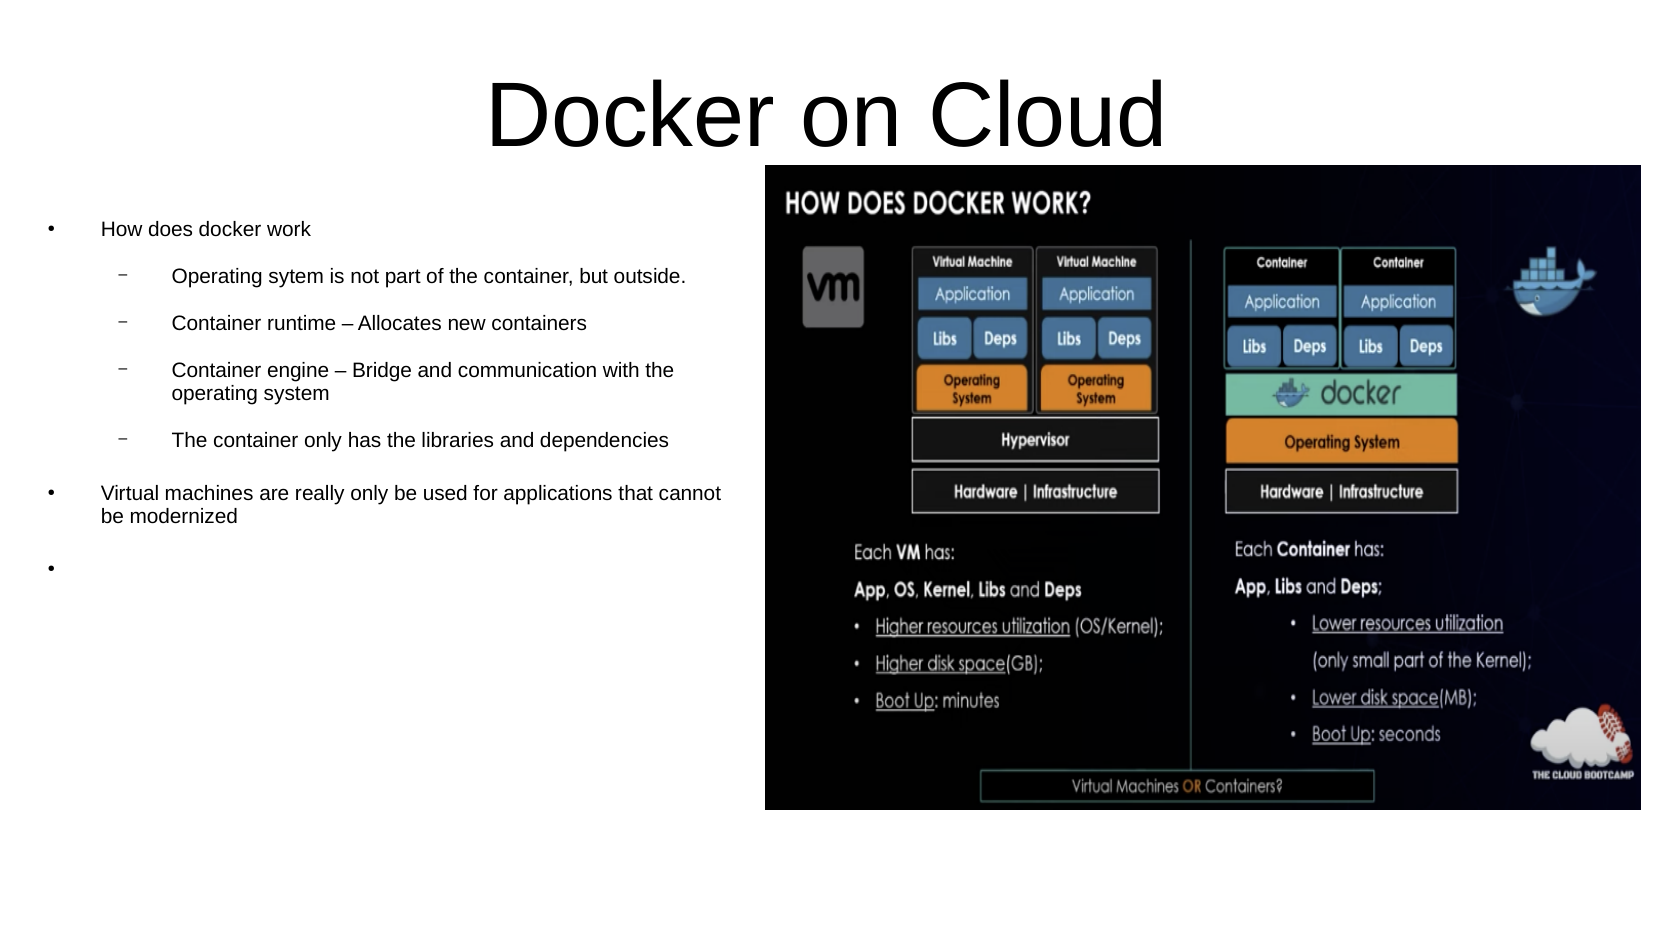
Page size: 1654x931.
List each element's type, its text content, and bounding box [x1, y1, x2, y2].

picture [765, 165, 1641, 811]
title Docker on Cloud [82, 37, 1571, 193]
list How does docker work Operating sytem is not part of the container, but outside. Container runtime – Allocates new containers Container engine – Bridge and communication with the operating system The container only has the libraries and dependencies Virtual machines are really only be used for applications that cannot be modernized [30, 217, 1571, 901]
